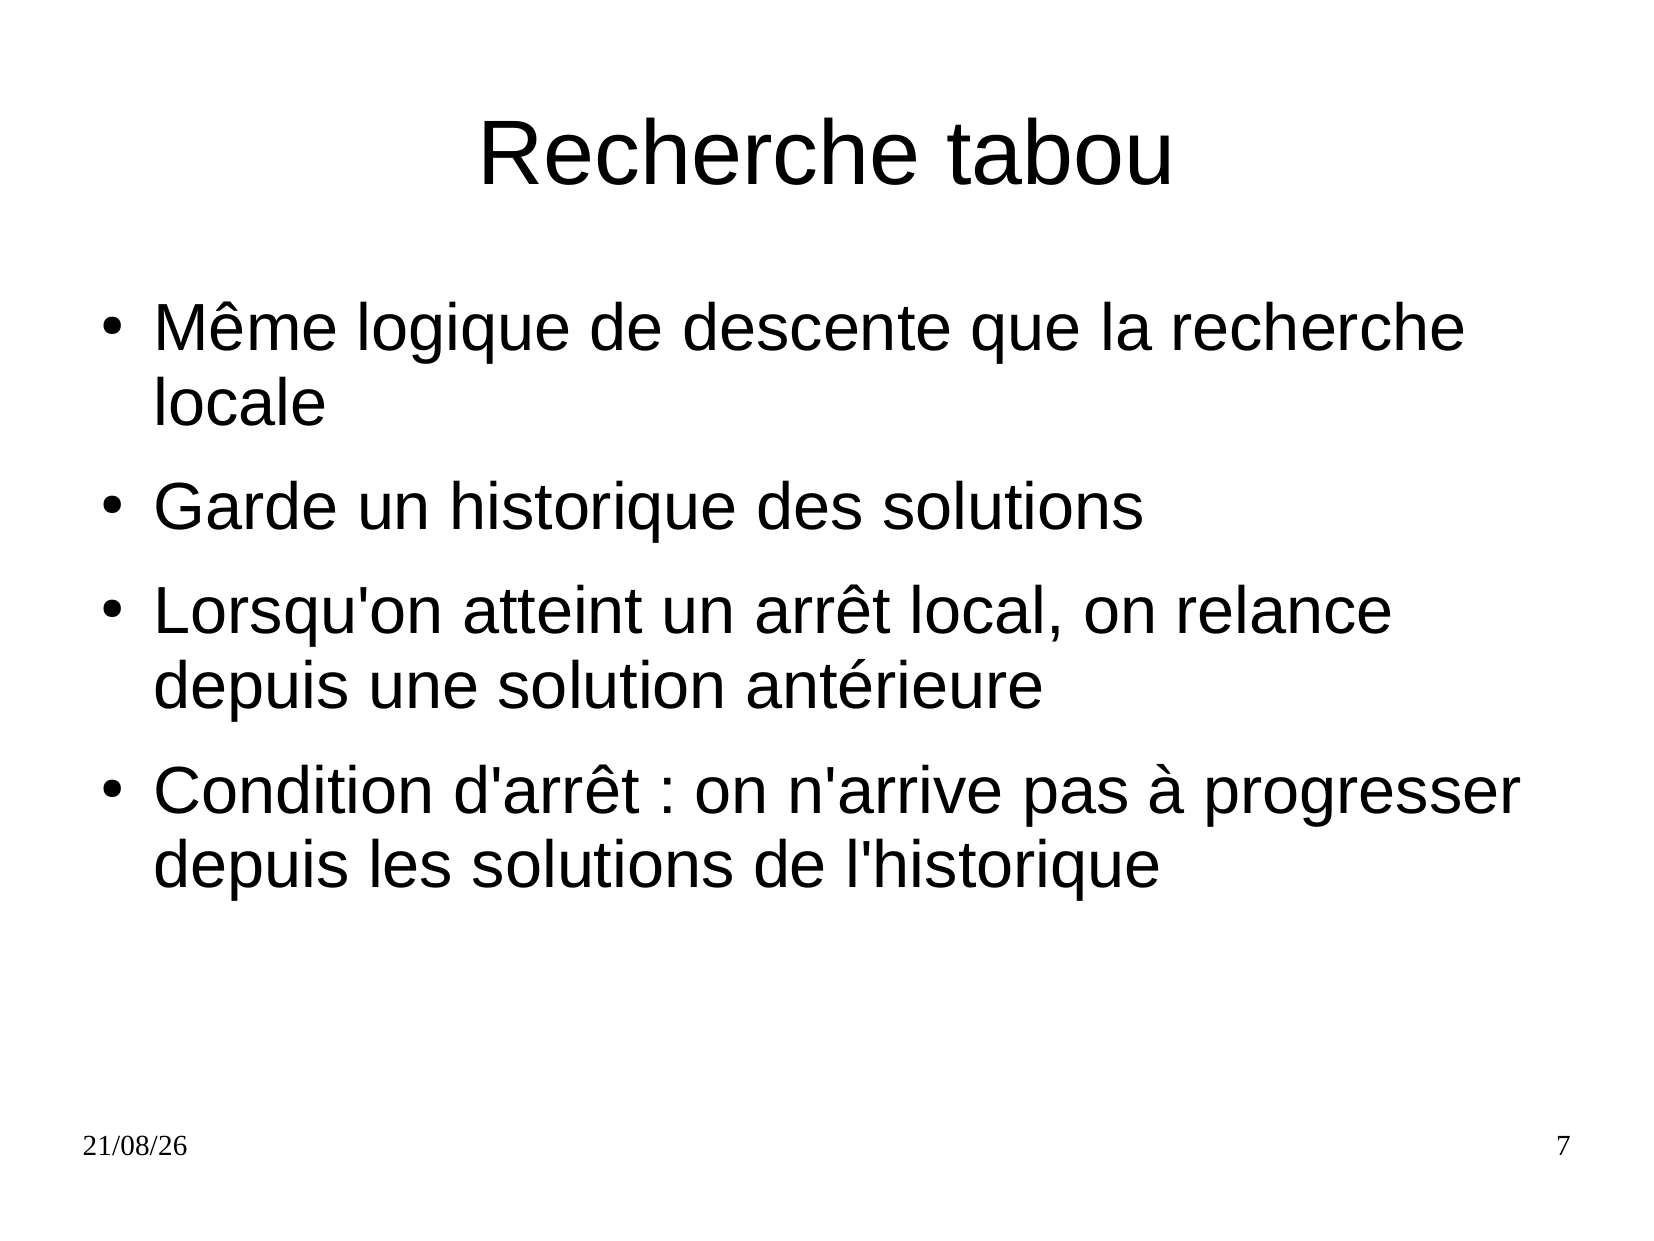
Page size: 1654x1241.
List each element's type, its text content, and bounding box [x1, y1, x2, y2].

list Même logique de descente que la recherche locale Garde un historique des solutions Lorsqu'on atteint un arrêt local, on relance depuis une solution antérieure Condition d'arrêt : on n'arrive pas à progresser depuis les solutions de l'historique [82, 290, 1538, 1010]
title Recherche tabou [82, 49, 1571, 257]
